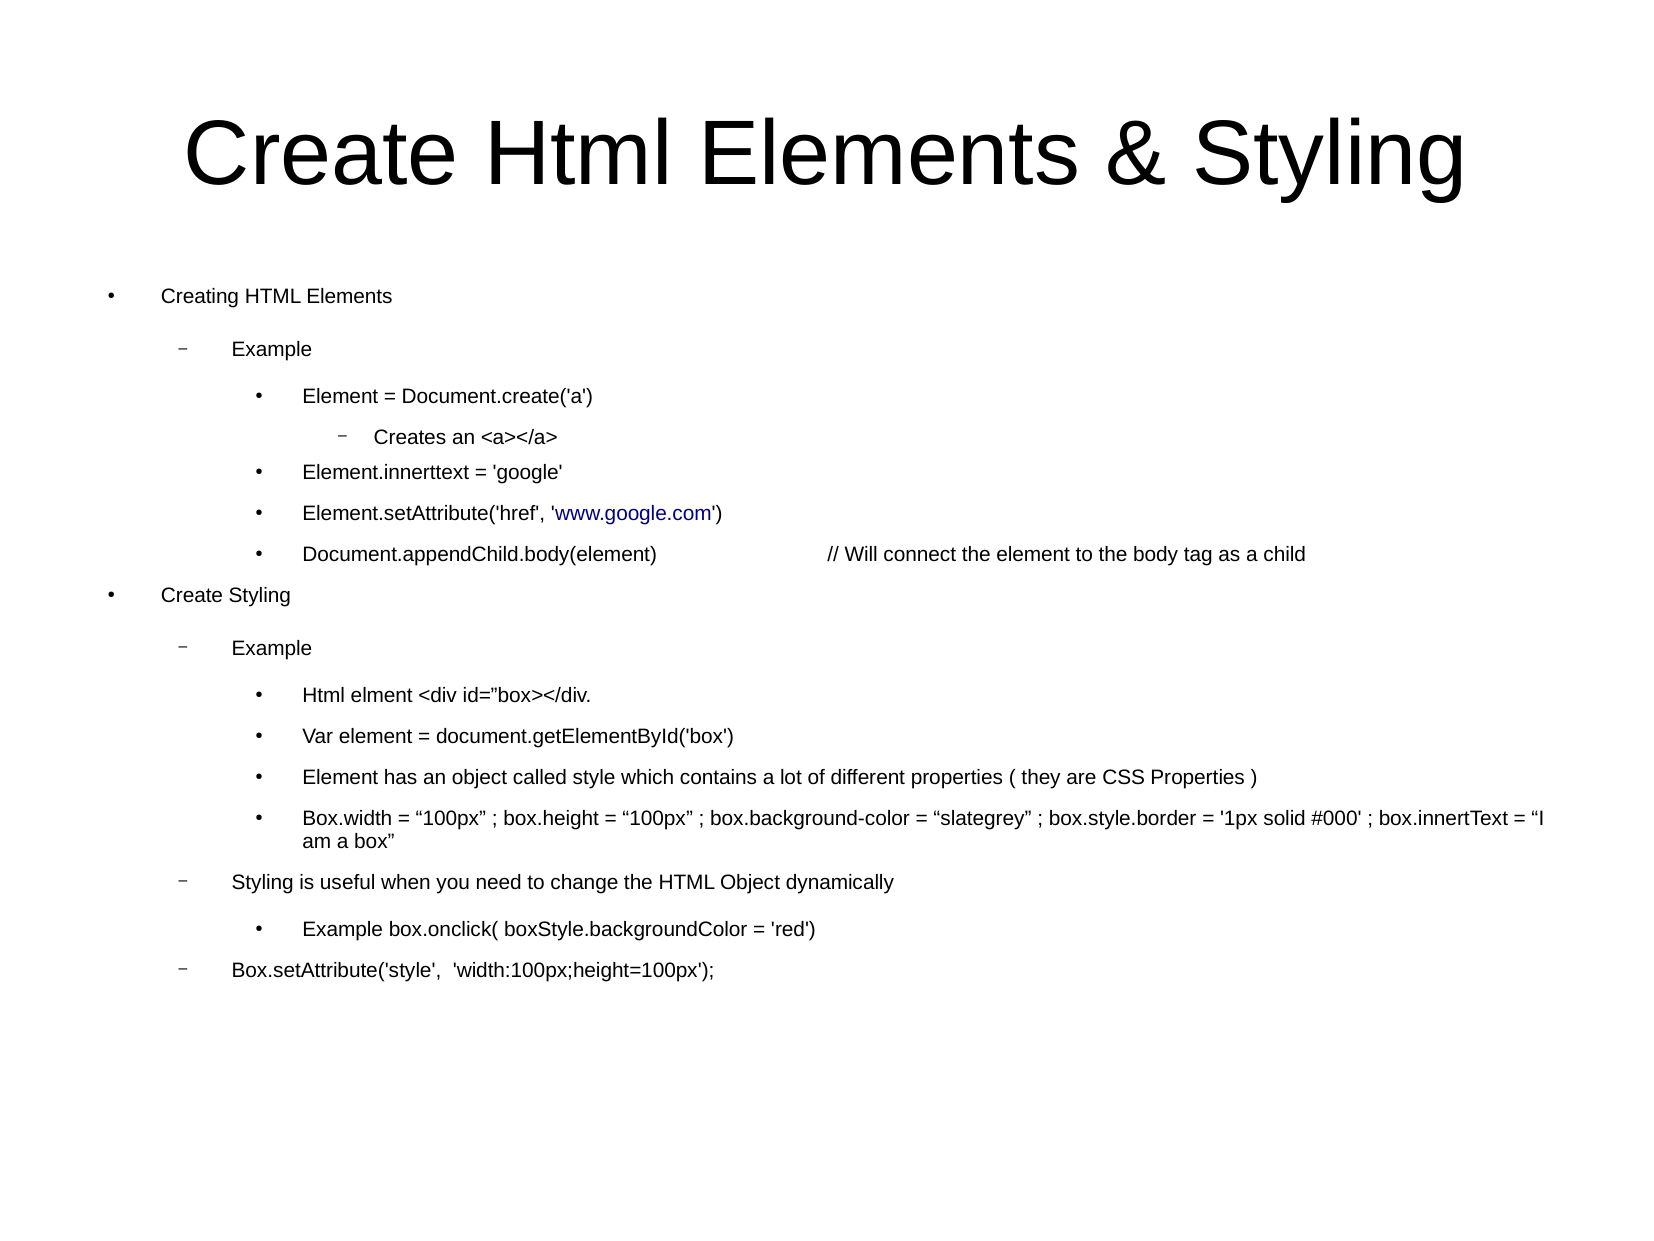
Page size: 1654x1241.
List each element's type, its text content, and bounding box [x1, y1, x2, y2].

list Creating HTML Elements Example Element = Document.create('a') Creates an <a></a> Element.innerttext = 'google' Element.setAttribute('href', 'www.google.com') Document.appendChild.body(element) // Will connect the element to the body tag as a child Create Styling Example Html elment <div id=”box></div. Var element = document.getElementById('box') Element has an object called style which contains a lot of different properties ( they are CSS Properties ) Box.width = “100px” ; box.height = “100px” ; box.background-color = “slategrey” ; box.style.border = '1px solid #000' ; box.innertText = “I am a box” Styling is useful when you need to change the HTML Object dynamically Example box.onclick( boxStyle.backgroundColor = 'red') Box.setAttribute('style', 'width:100px;height=100px'); [90, 285, 1579, 1210]
title Create Html Elements & Styling [82, 49, 1571, 257]
